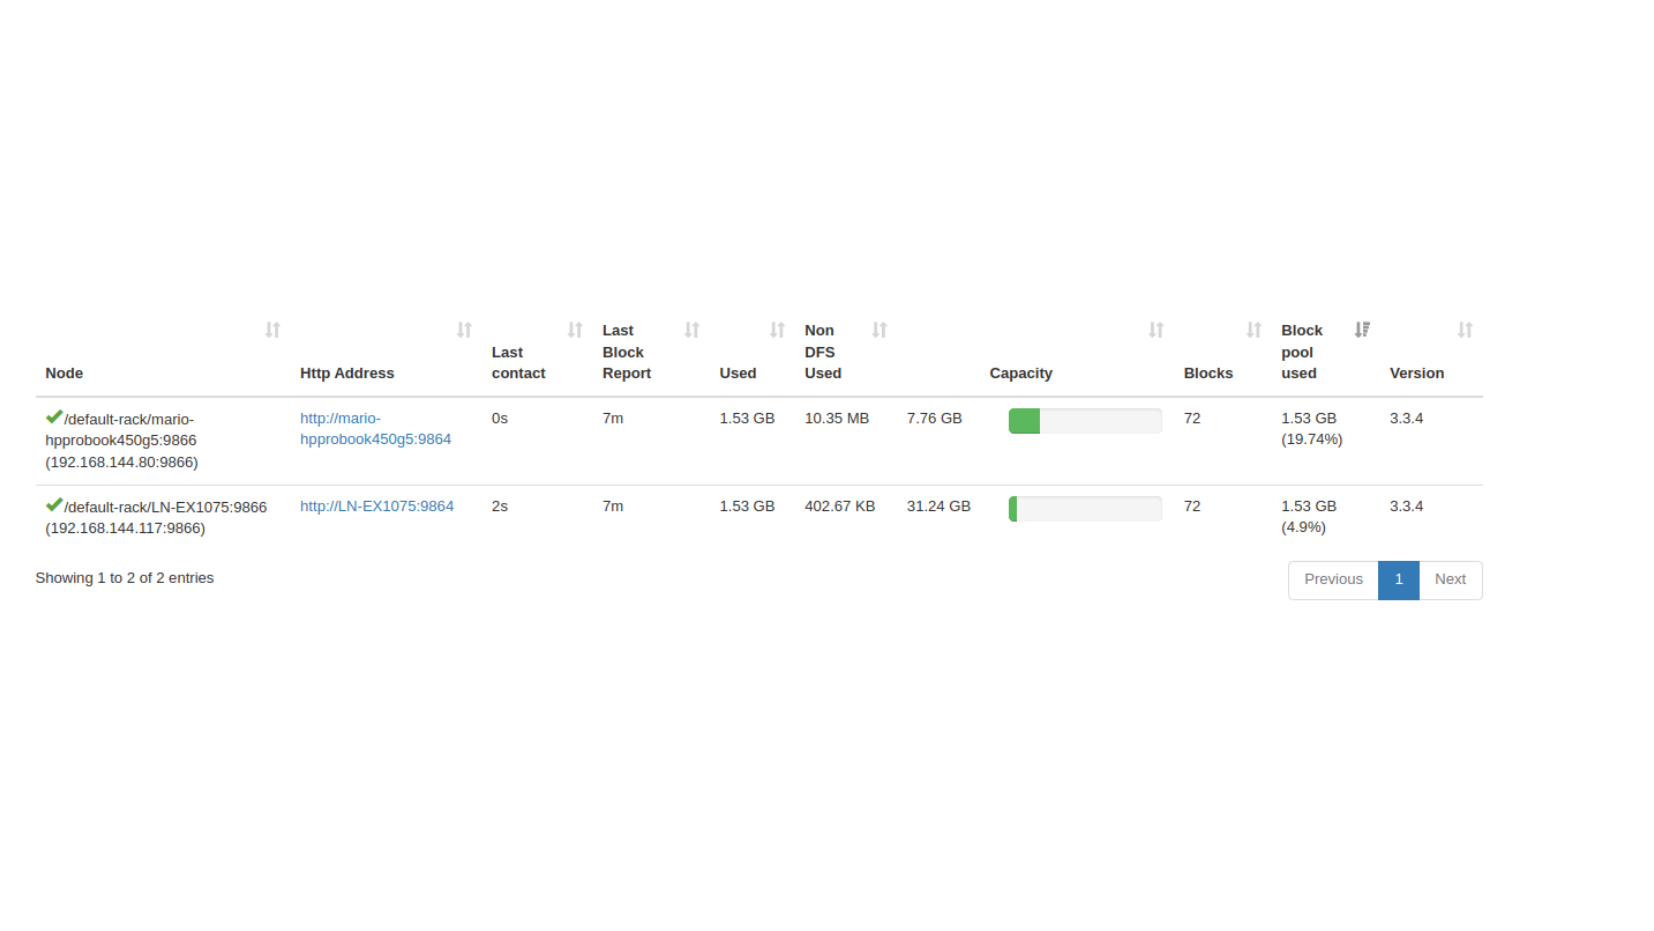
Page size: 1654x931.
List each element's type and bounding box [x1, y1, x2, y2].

picture [0, 295, 1654, 635]
